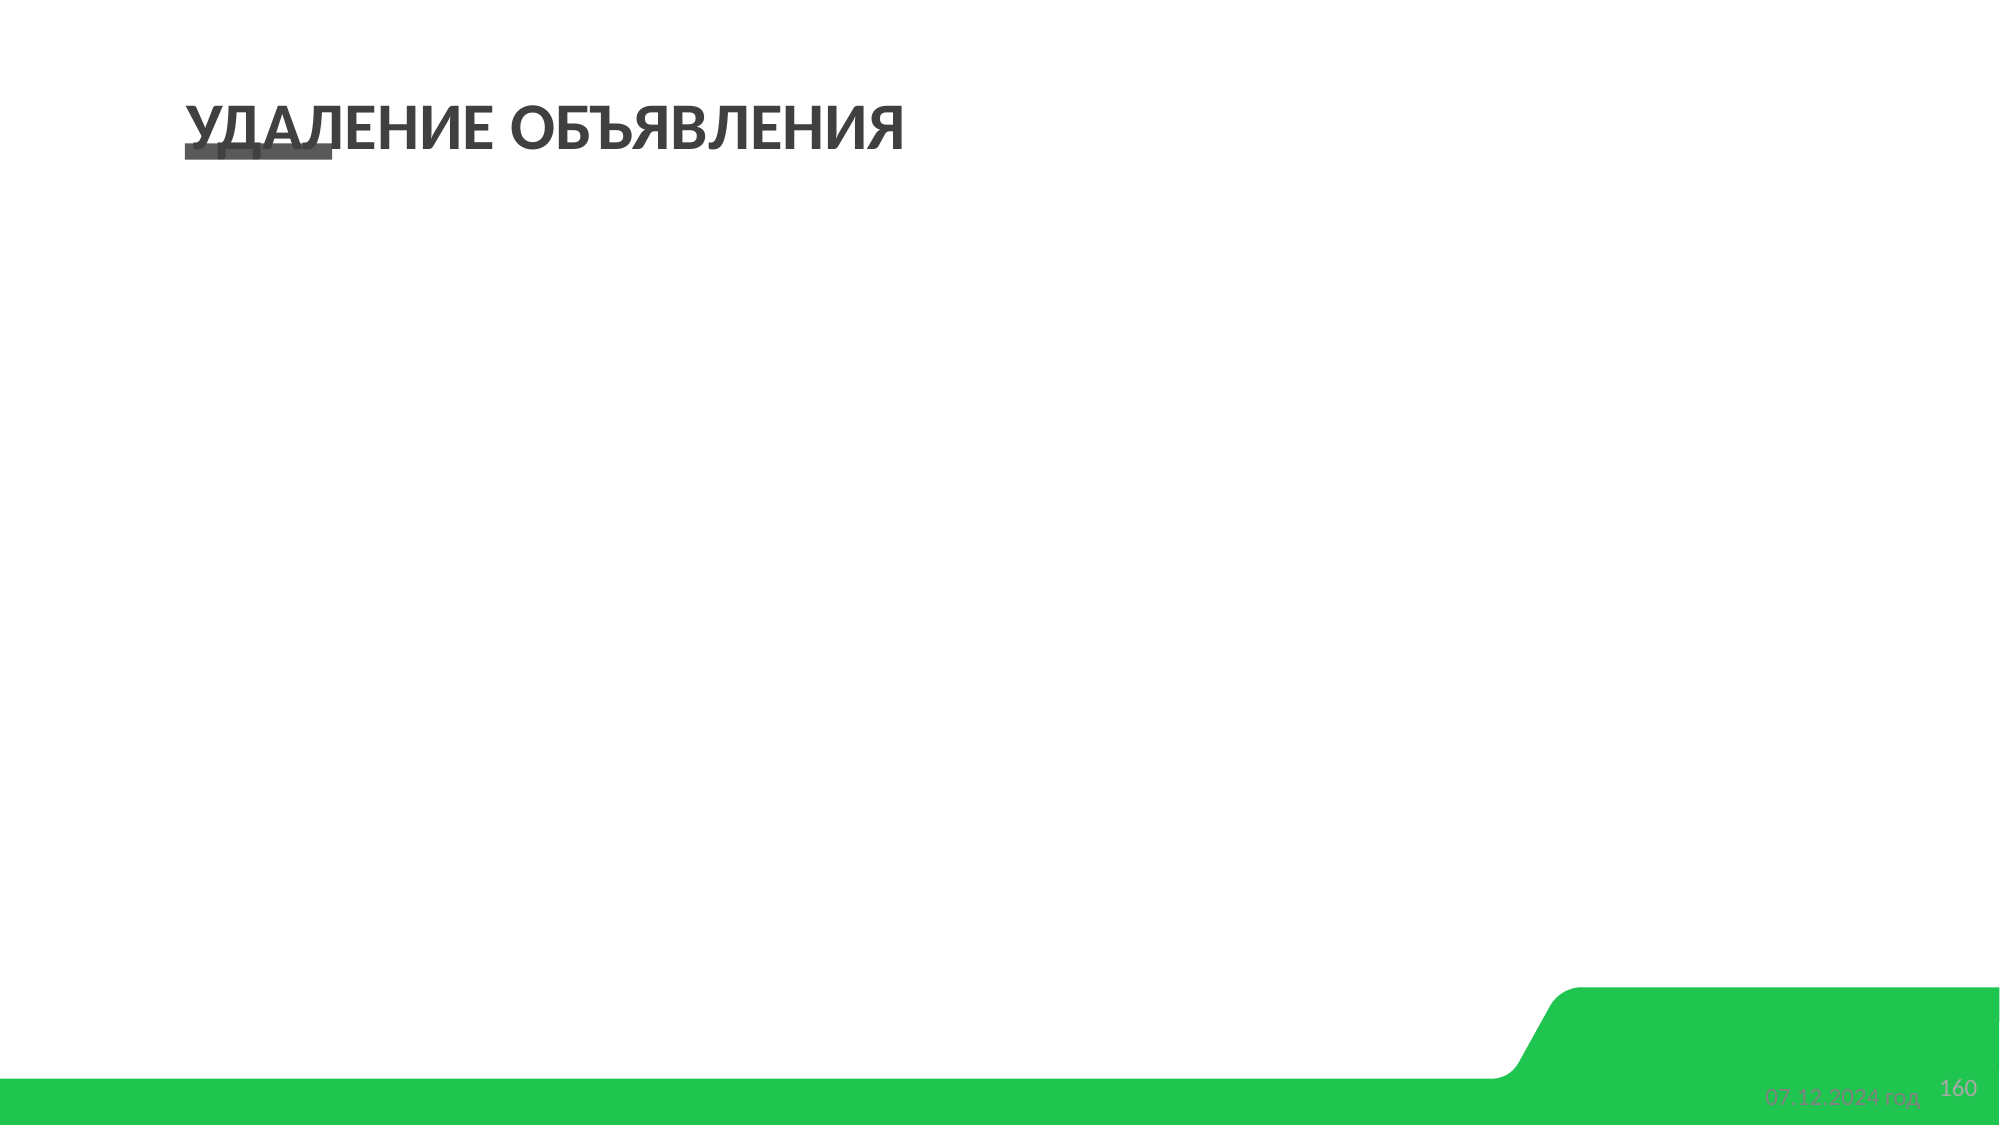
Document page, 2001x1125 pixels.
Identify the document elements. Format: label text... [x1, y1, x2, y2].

text_box 07.12.2024 год [1750, 1065, 2000, 1125]
title удаление объявления [170, 48, 1684, 207]
